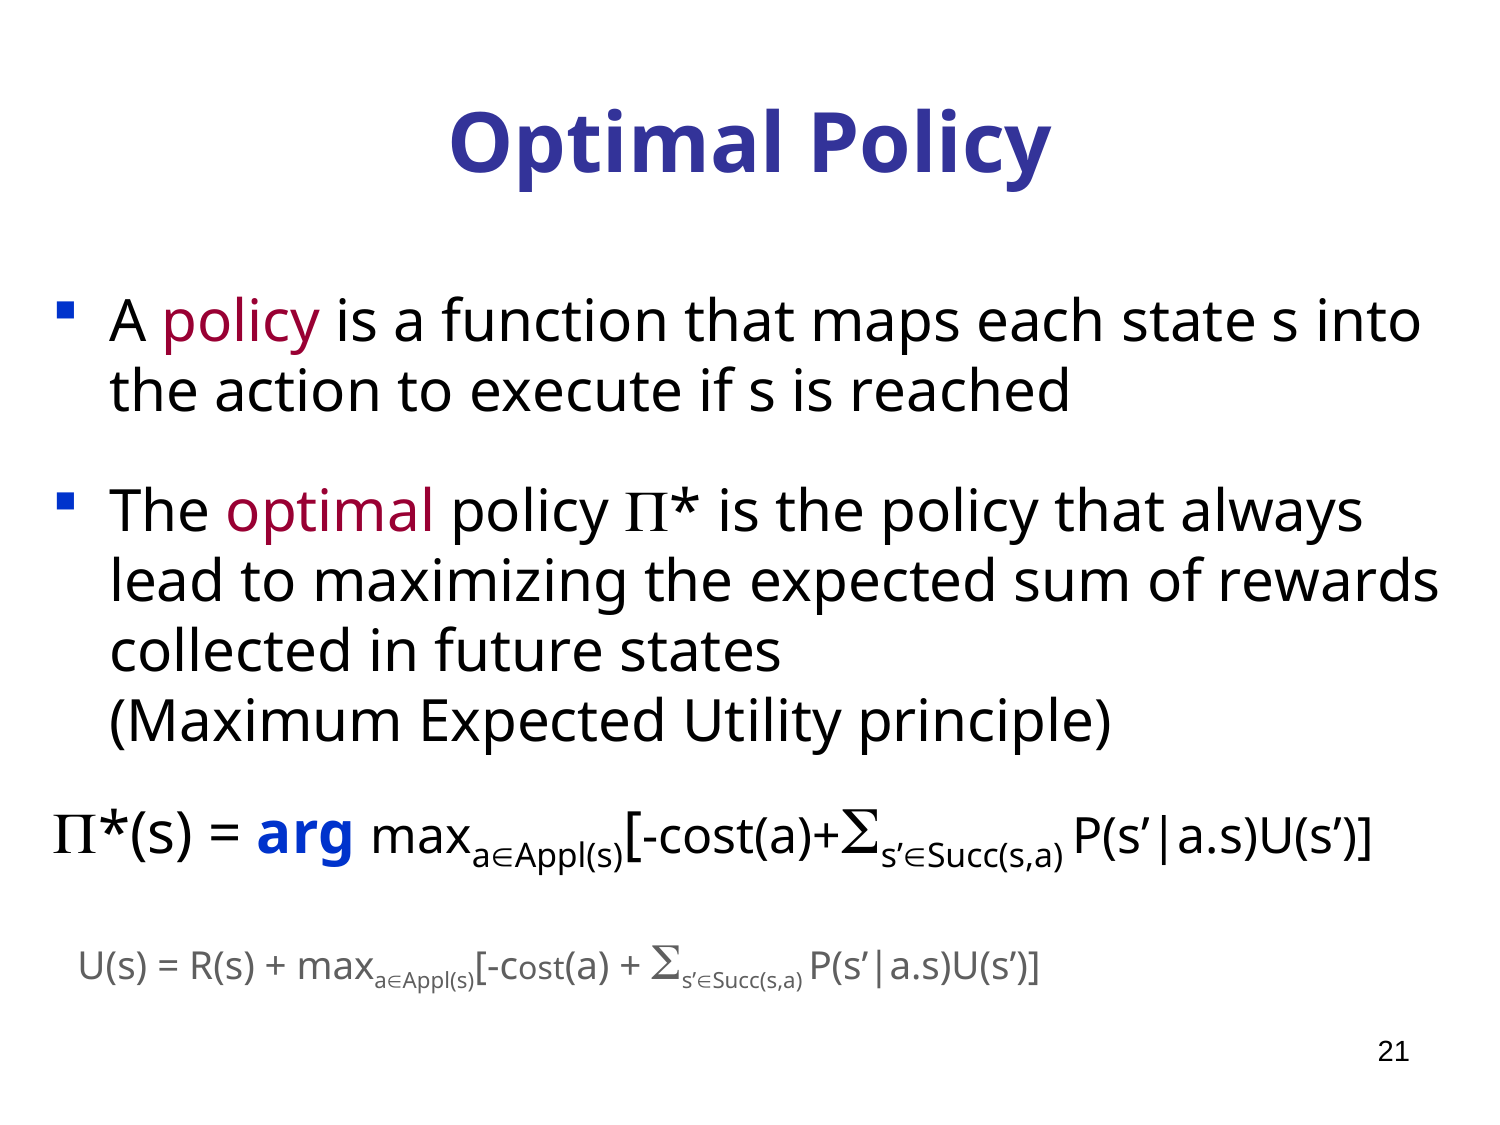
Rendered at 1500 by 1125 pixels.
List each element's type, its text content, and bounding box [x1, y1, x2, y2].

list U(s) = R(s) + maxaAppl(s)[-cost(a) + s’Succ(s,a) P(s’|a.s)U(s’)] [62, 924, 1463, 1050]
text_box <number> [1074, 1024, 1426, 1103]
title Optimal Policy [75, 45, 1426, 233]
text_box A policy is a function that maps each state s into the action to execute if s is reached The optimal policy * is the policy that always lead to maximizing the expected sum of rewards collected in future states (Maximum Expected Utility principle) *(s) = arg maxaAppl(s)[-cost(a)+s’Succ(s,a) P(s’|a.s)U(s’)] [37, 274, 1476, 513]
